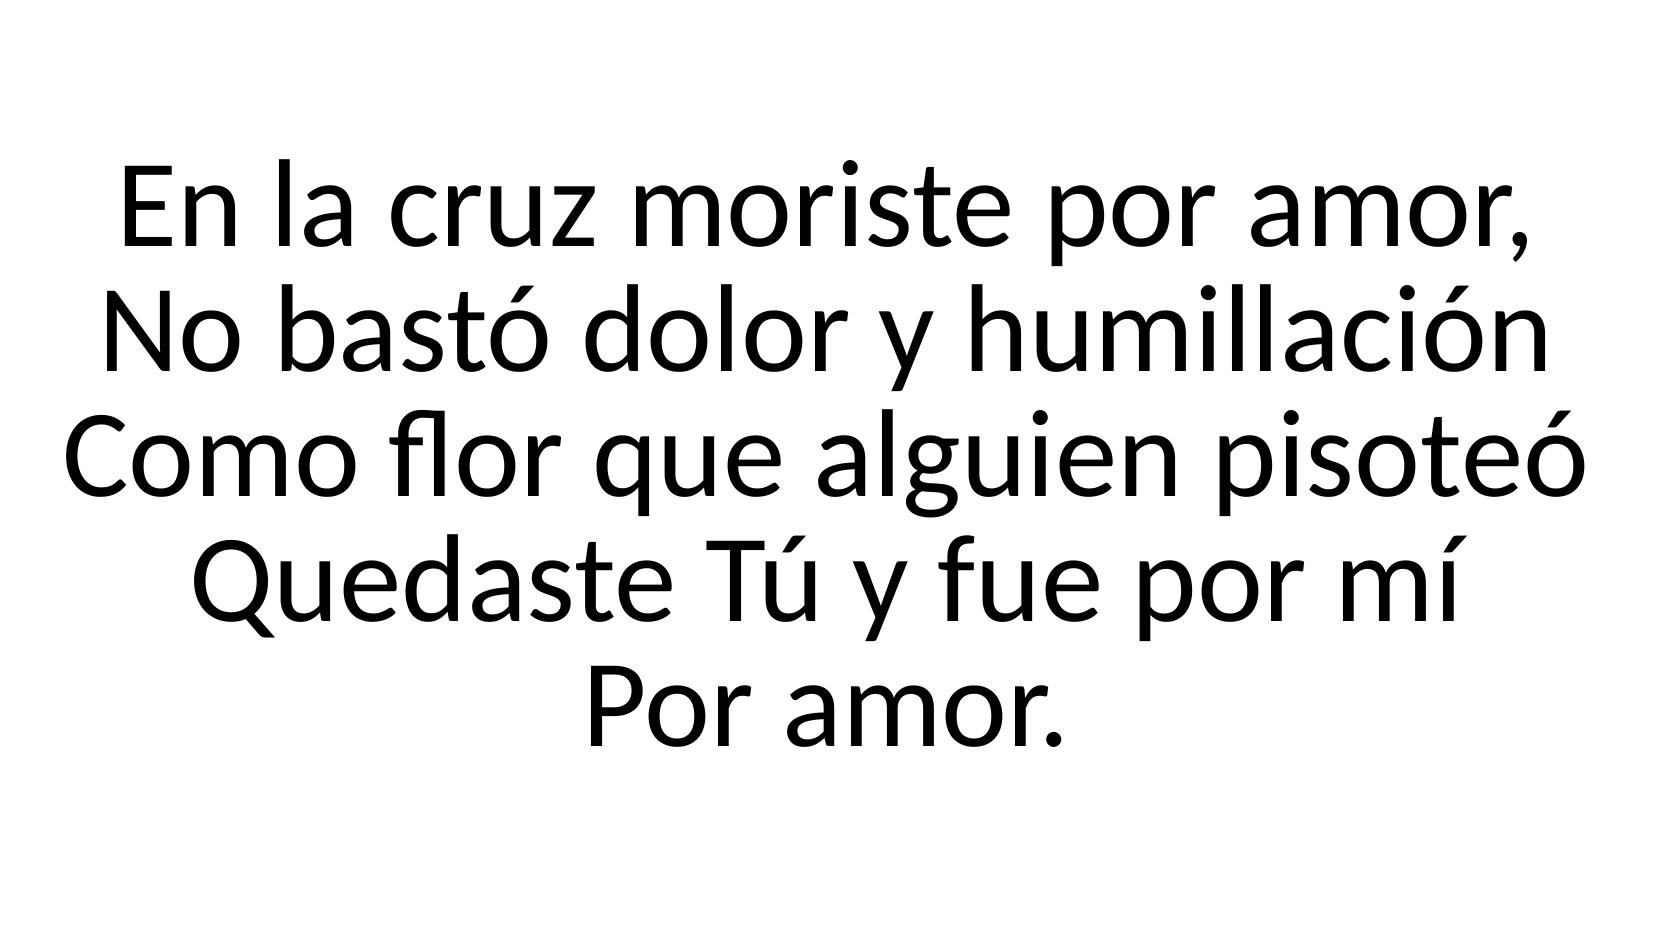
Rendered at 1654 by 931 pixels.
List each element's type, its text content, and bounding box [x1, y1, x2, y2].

title En la cruz moriste por amor, No bastó dolor y humillación Como flor que alguien pisoteó Quedaste Tú y fue por mí Por amor. [0, 0, 1654, 931]
